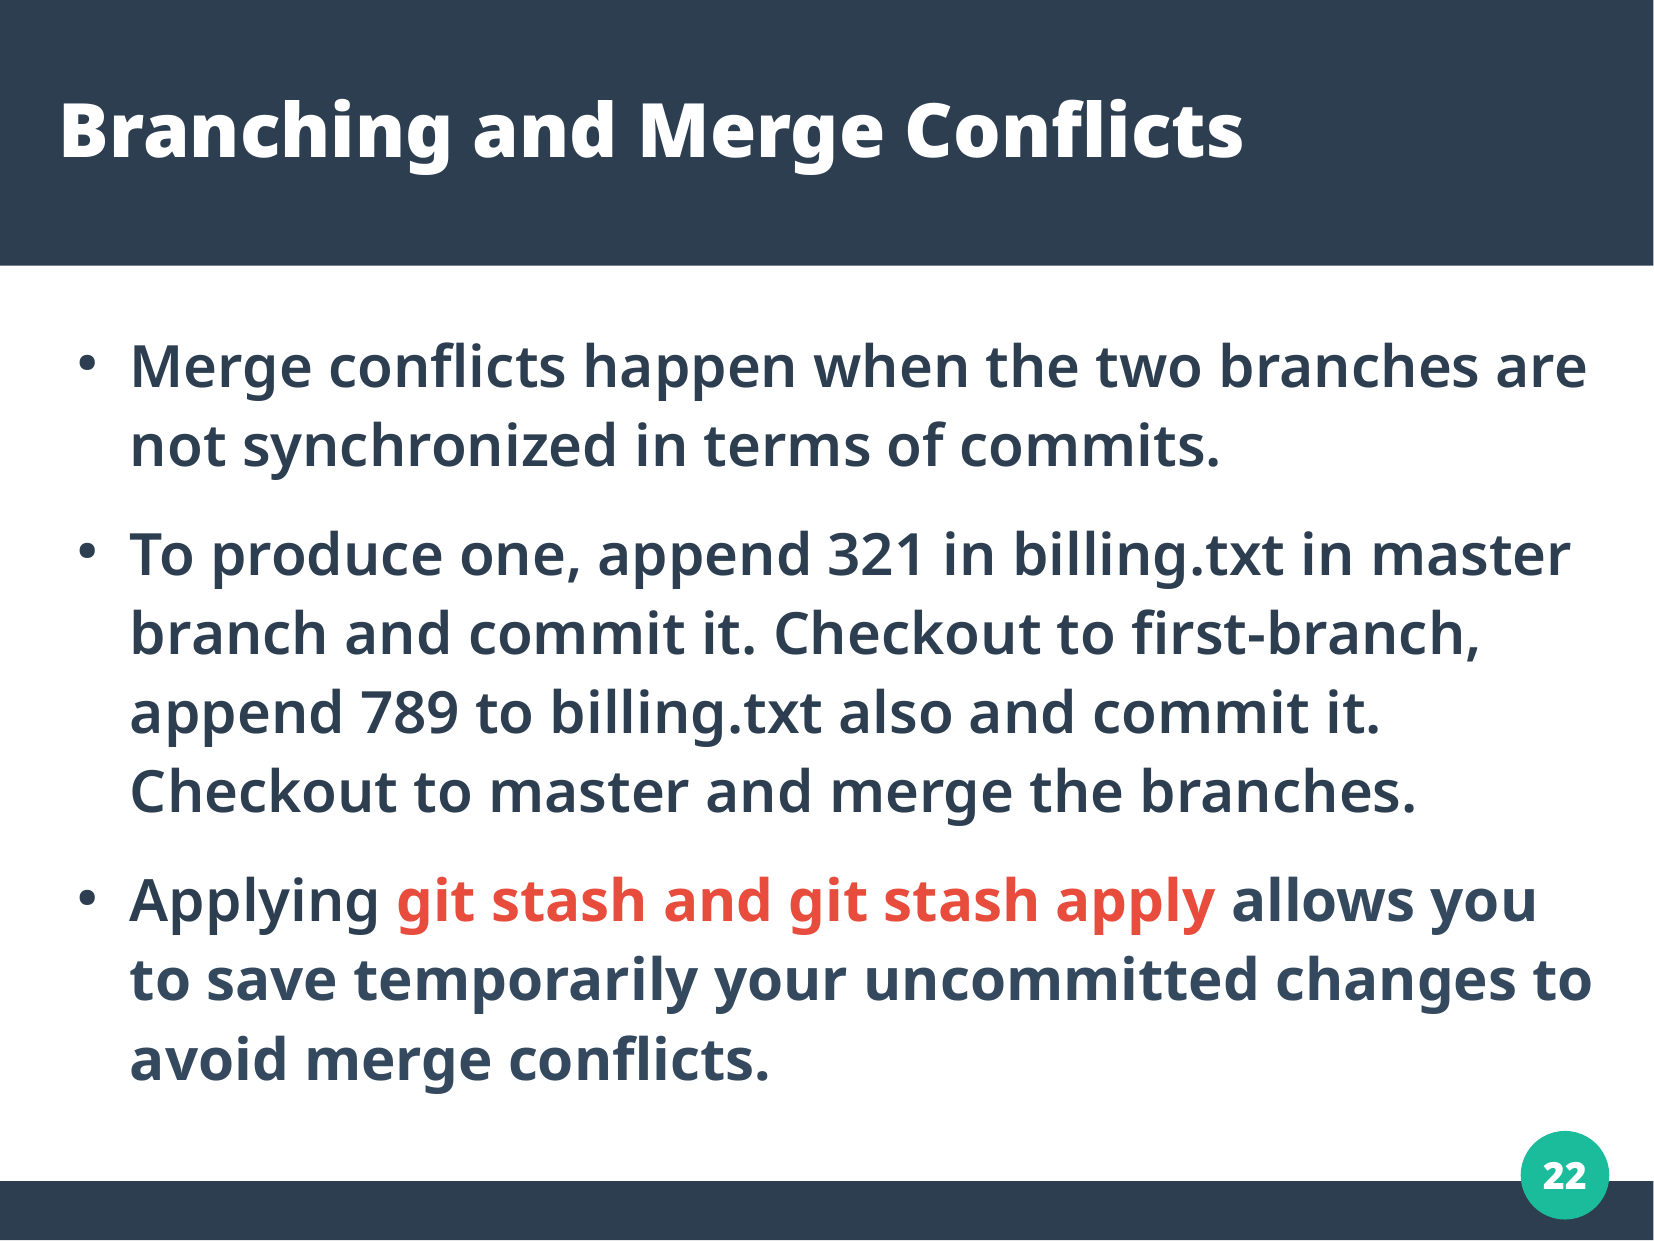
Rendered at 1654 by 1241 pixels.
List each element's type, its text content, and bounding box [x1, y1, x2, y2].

title Branching and Merge Conflicts [59, 49, 1595, 207]
list Merge conflicts happen when the two branches are not synchronized in terms of commits. To produce one, append 321 in billing.txt in master branch and commit it. Checkout to first-branch, append 789 to billing.txt also and commit it. Checkout to master and merge the branches. Applying git stash and git stash apply allows you to save temporarily your uncommitted changes to avoid merge conflicts. [59, 324, 1595, 1152]
